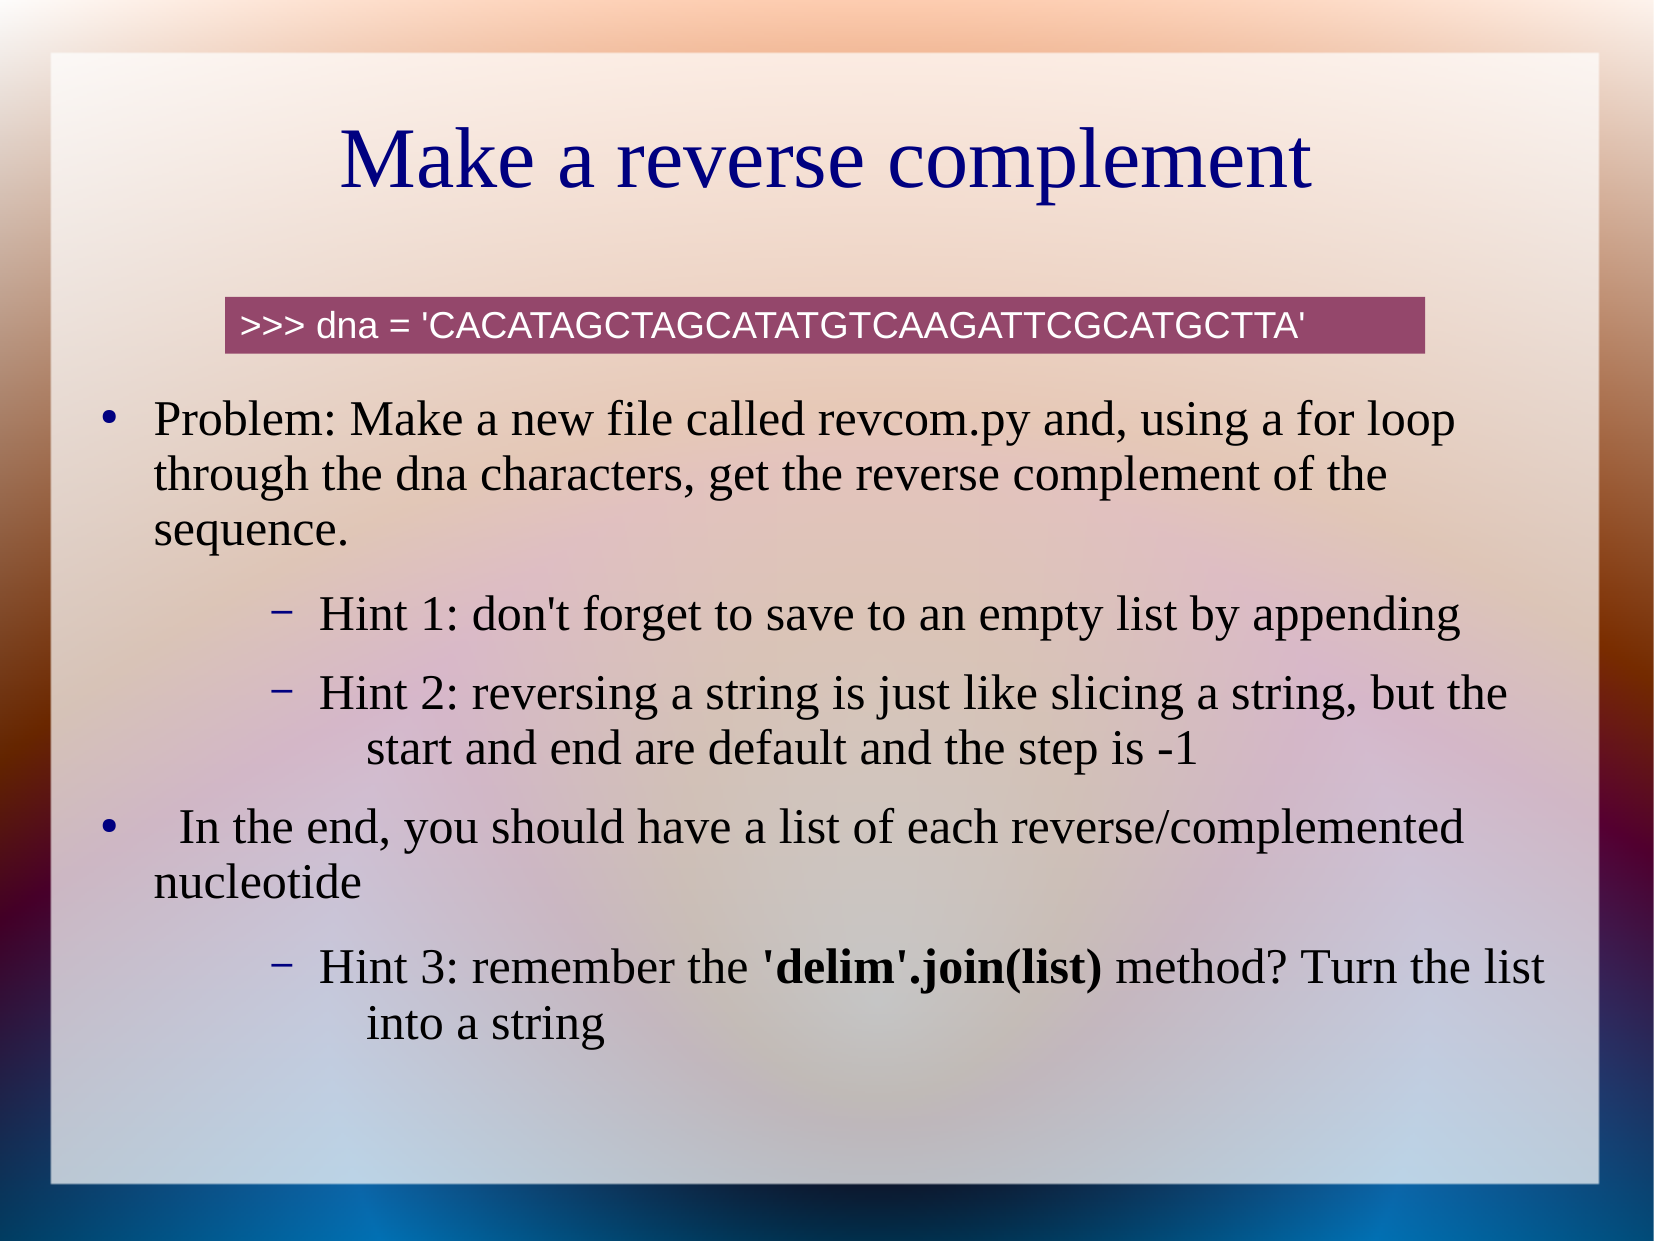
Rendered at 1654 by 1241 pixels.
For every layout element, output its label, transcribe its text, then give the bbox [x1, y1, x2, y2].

picture [0, 0, 1654, 1241]
title Make a reverse complement [82, 55, 1571, 263]
text_box >>> dna = 'CACATAGCTAGCATATGTCAAGATTCGCATGCTTA' [225, 296, 1426, 354]
list Problem: Make a new file called revcom.py and, using a for loop through the dna characters, get the reverse complement of the sequence. Hint 1: don't forget to save to an empty list by appending Hint 2: reversing a string is just like slicing a string, but the start and end are default and the step is -1 In the end, you should have a list of each reverse/complemented nucleotide Hint 3: remember the 'delim'.join(list) method? Turn the list into a string [82, 390, 1571, 1111]
